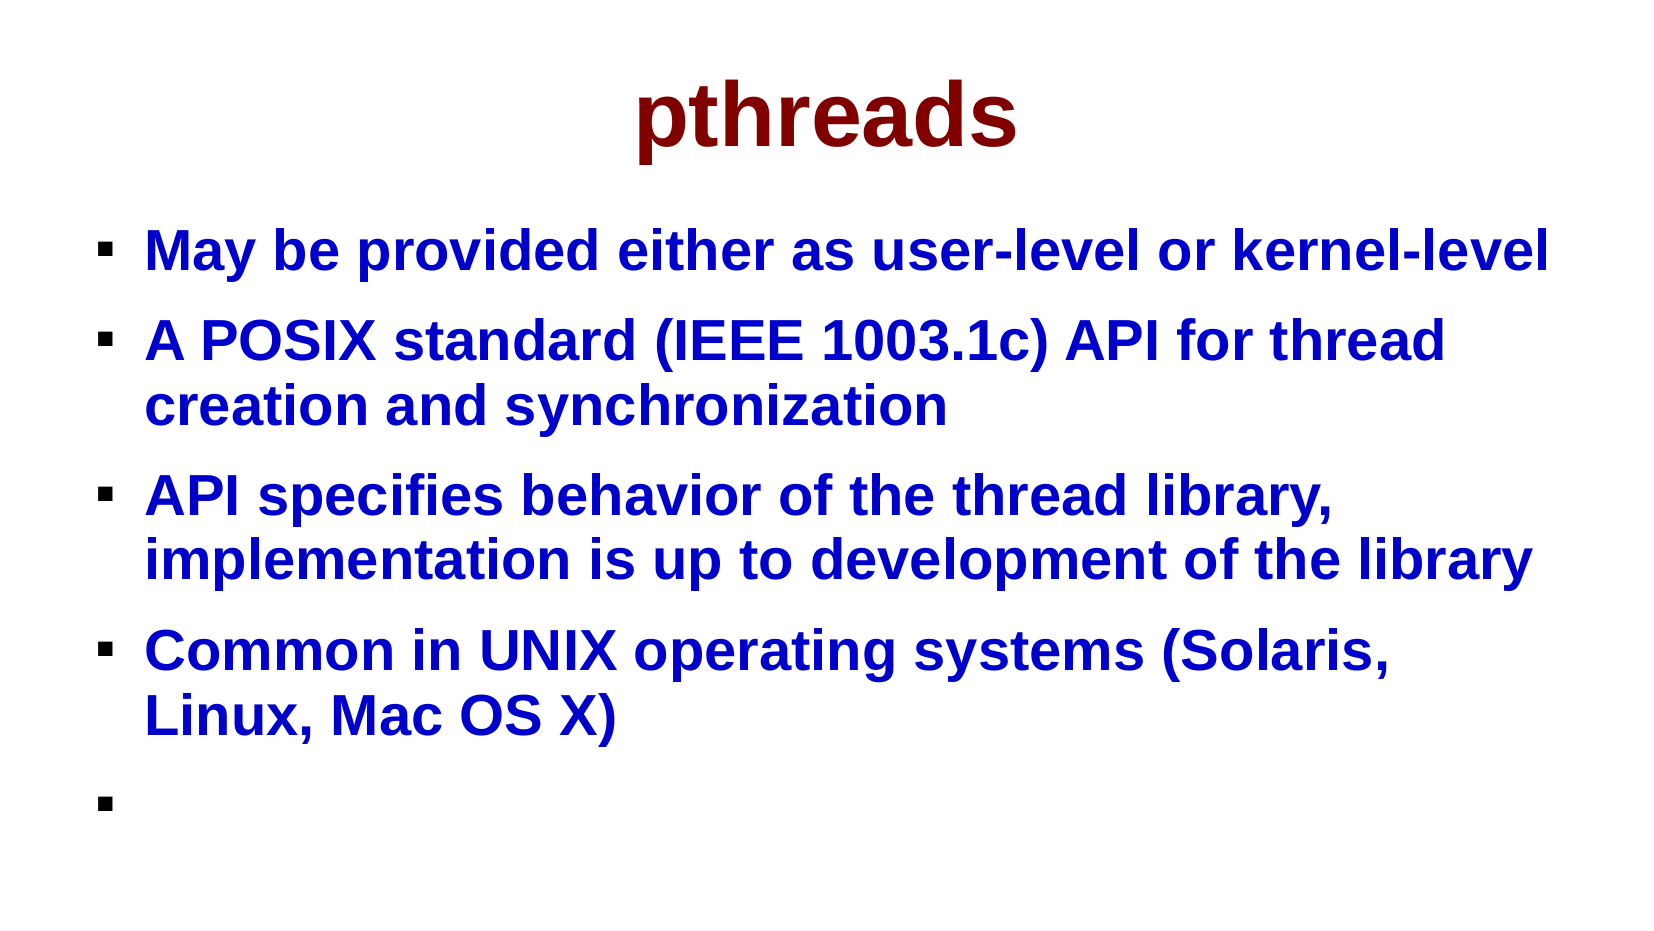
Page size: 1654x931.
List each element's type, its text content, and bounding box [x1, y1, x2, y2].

title pthreads [82, 37, 1571, 193]
list May be provided either as user-level or kernel-level A POSIX standard (IEEE 1003.1c) API for thread creation and synchronization API specifies behavior of the thread library, implementation is up to development of the library Common in UNIX operating systems (Solaris, Linux, Mac OS X) [82, 217, 1571, 757]
